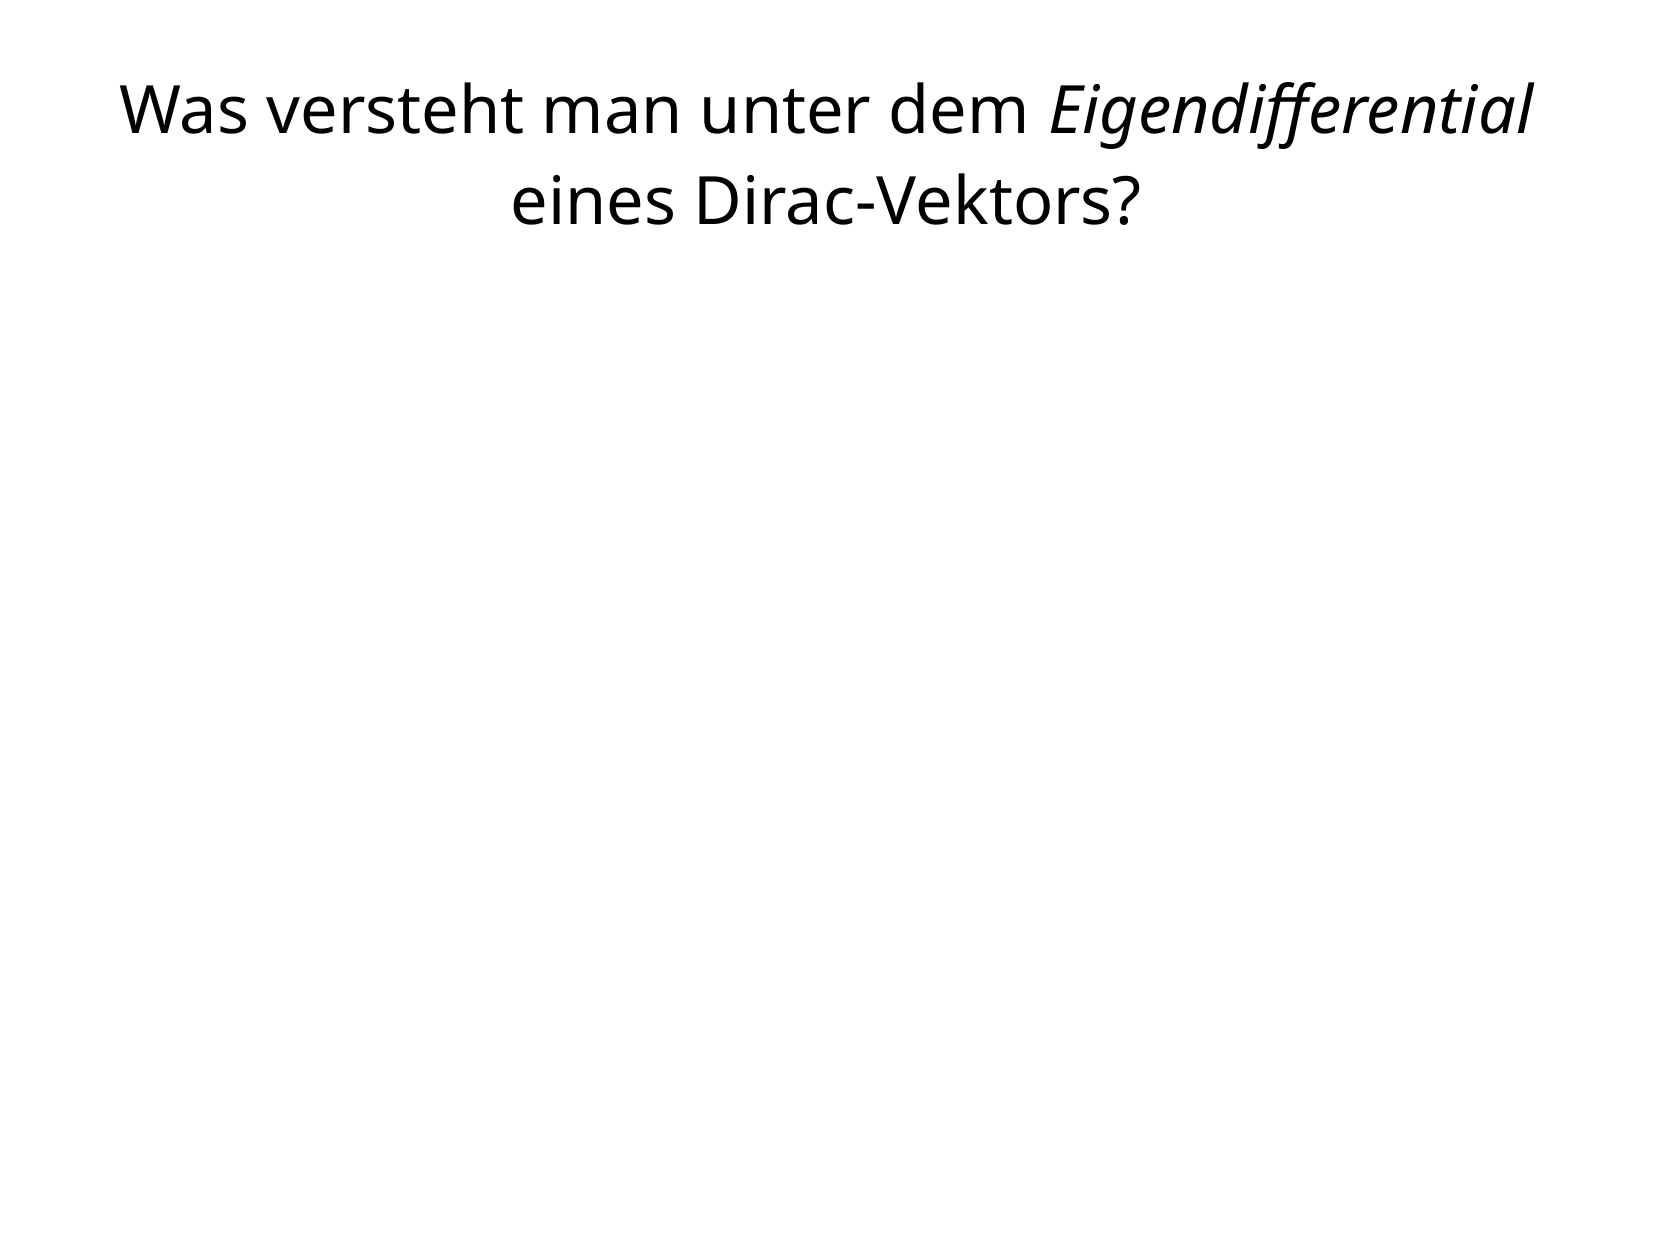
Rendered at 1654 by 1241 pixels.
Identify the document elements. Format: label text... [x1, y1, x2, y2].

title Was versteht man unter dem Eigendifferential eines Dirac-Vektors? [82, 49, 1571, 257]
